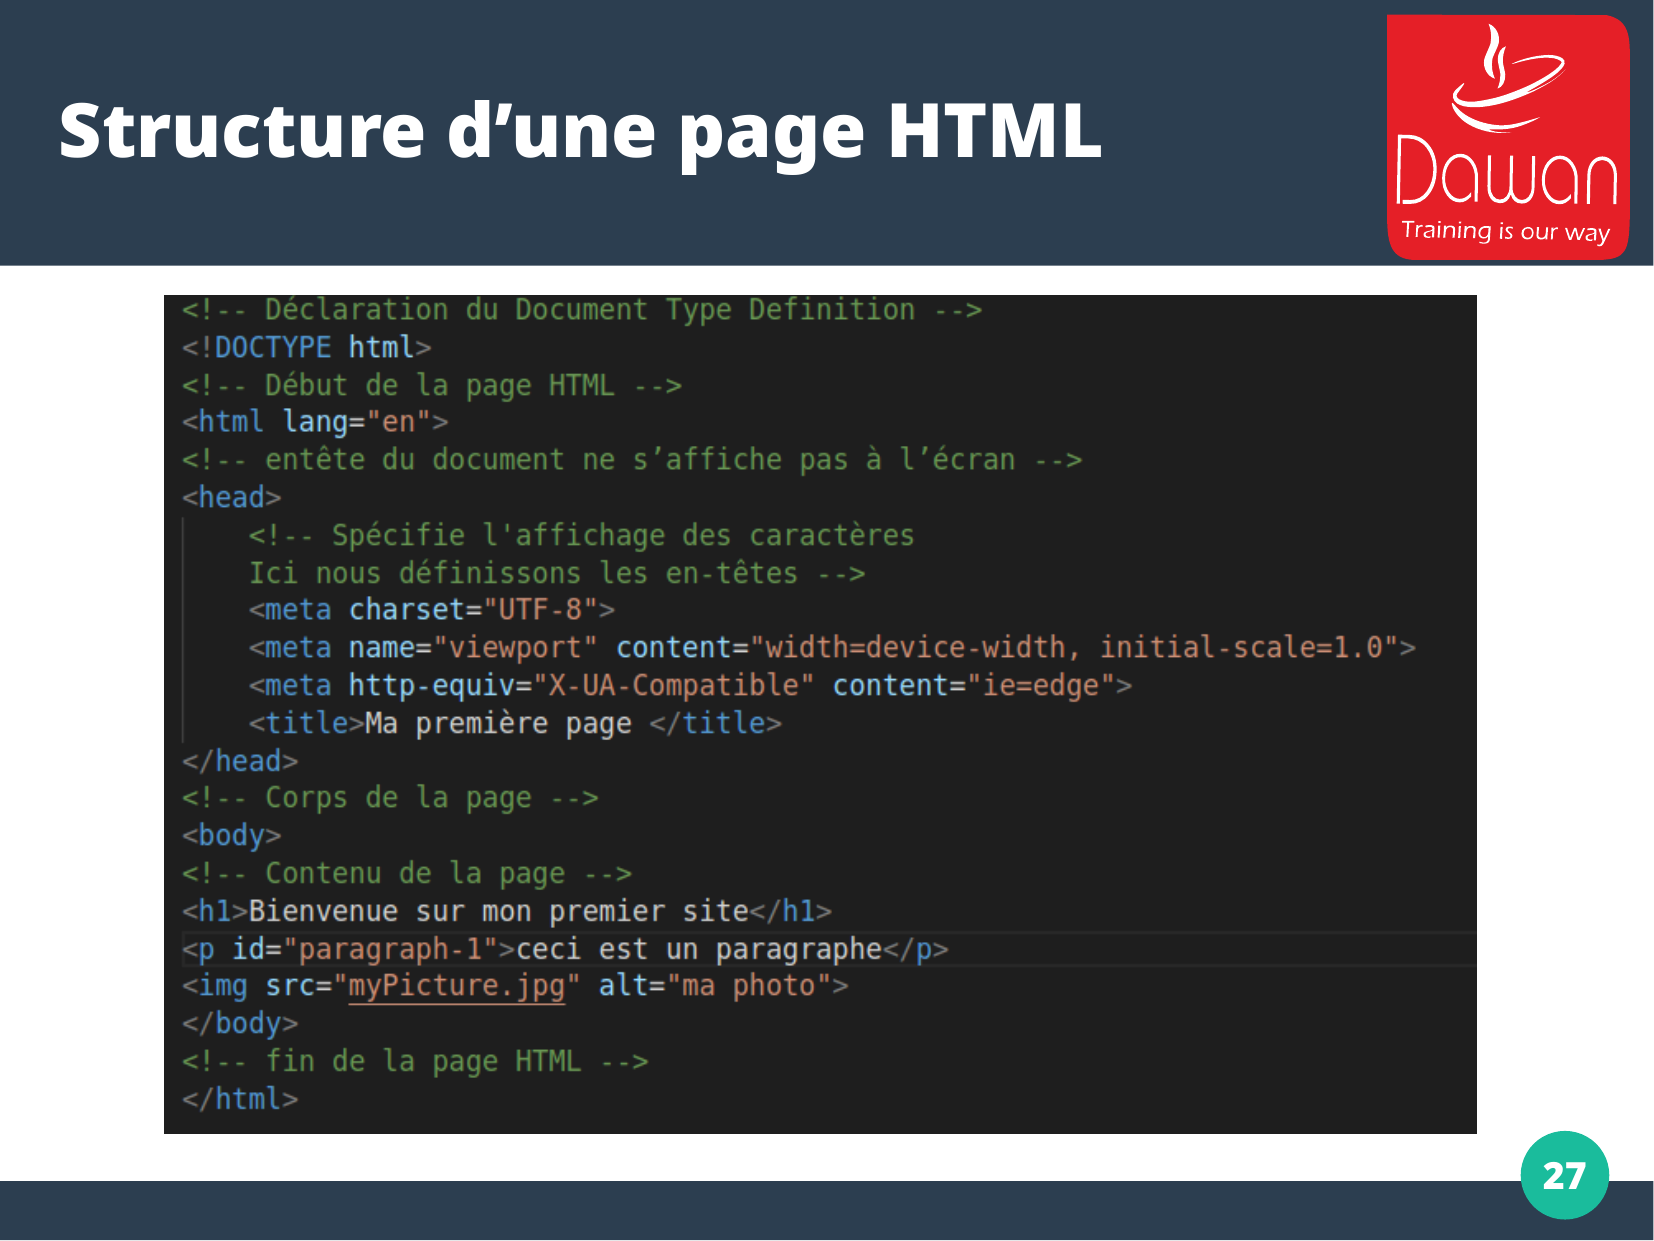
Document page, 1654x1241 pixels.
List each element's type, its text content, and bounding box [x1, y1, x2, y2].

title Structure d’une page HTML [59, 49, 1387, 207]
picture [164, 295, 1477, 1134]
picture [1387, 14, 1630, 260]
